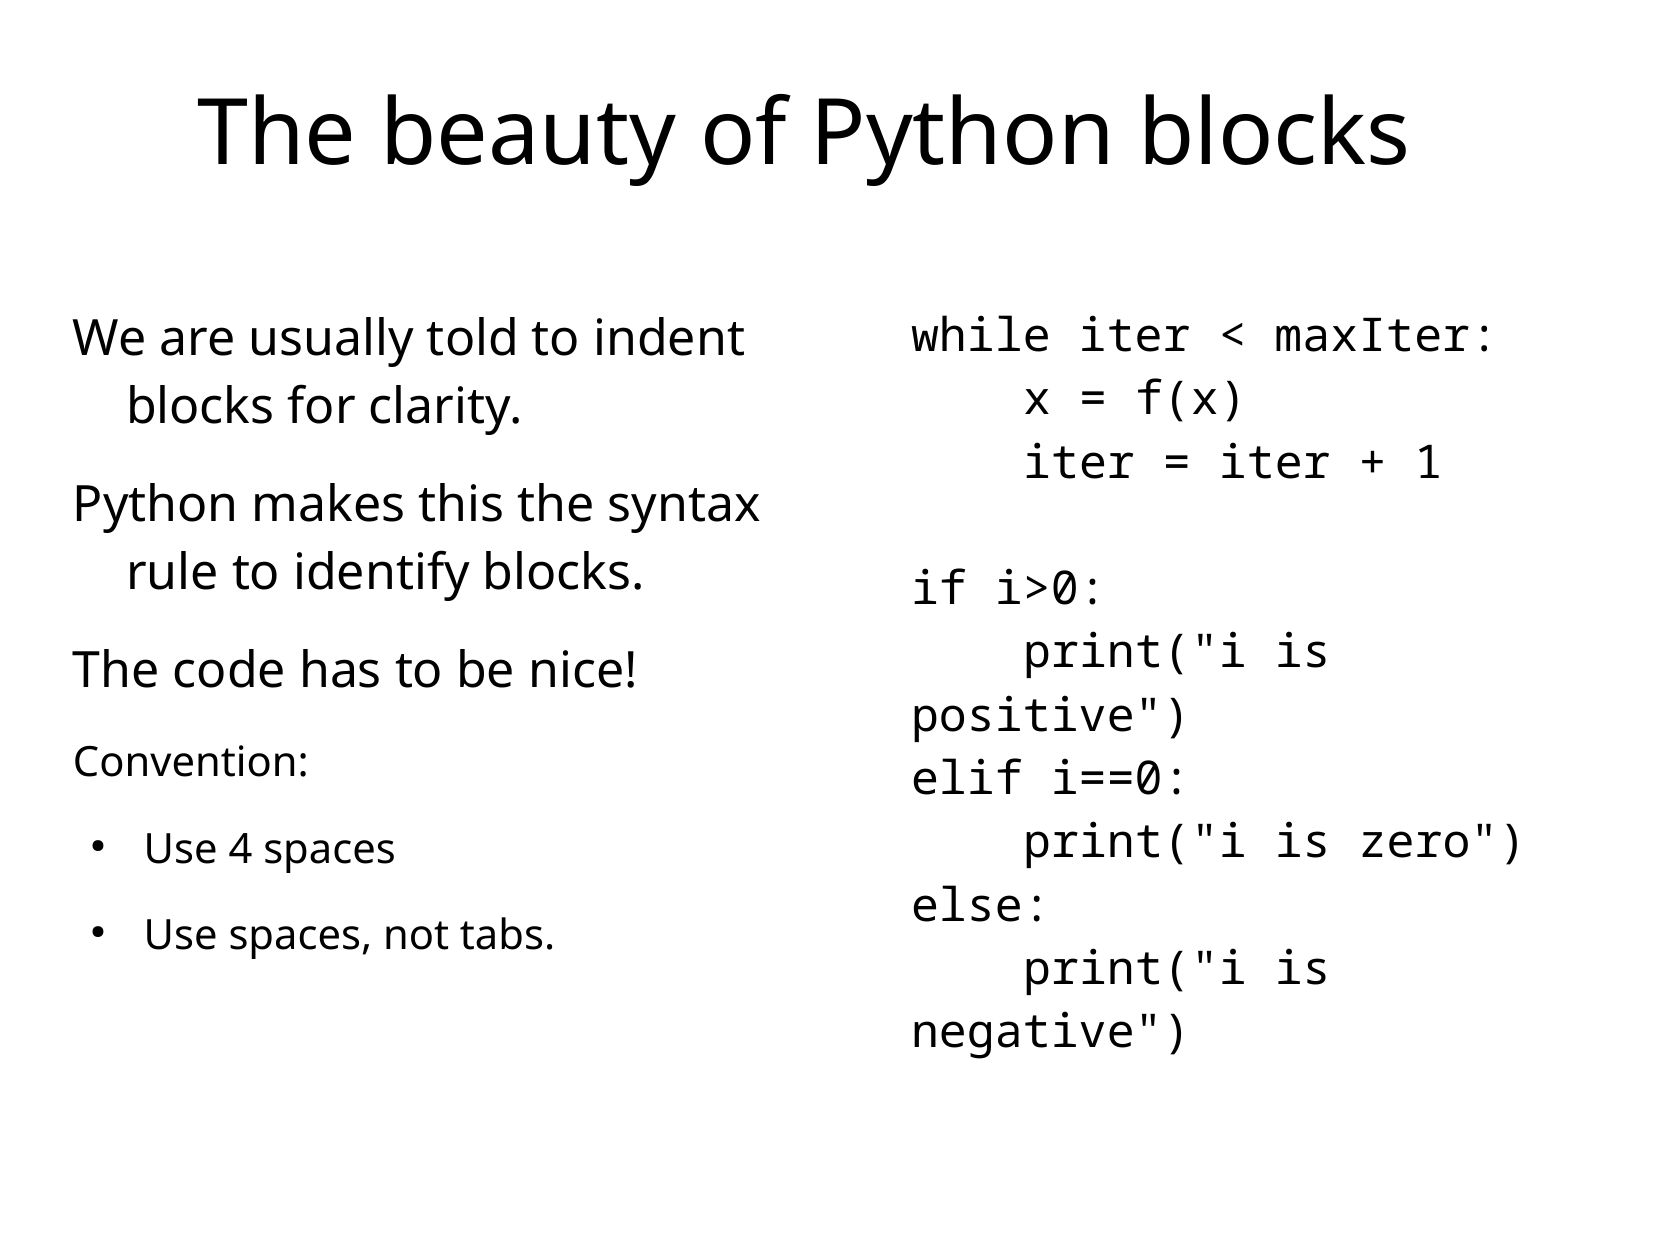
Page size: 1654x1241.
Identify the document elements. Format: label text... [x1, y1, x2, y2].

list We are usually told to indent blocks for clarity. Python makes this the syntax rule to identify blocks. The code has to be nice! Convention: Use 4 spaces Use spaces, not tabs. [55, 302, 843, 1106]
title The beauty of Python blocks [79, 25, 1531, 233]
list while iter < maxIter: x = f(x) iter = iter + 1 if i>0: print("i is positive") elif i==0: print("i is zero") else: print("i is negative") [845, 302, 1576, 1106]
